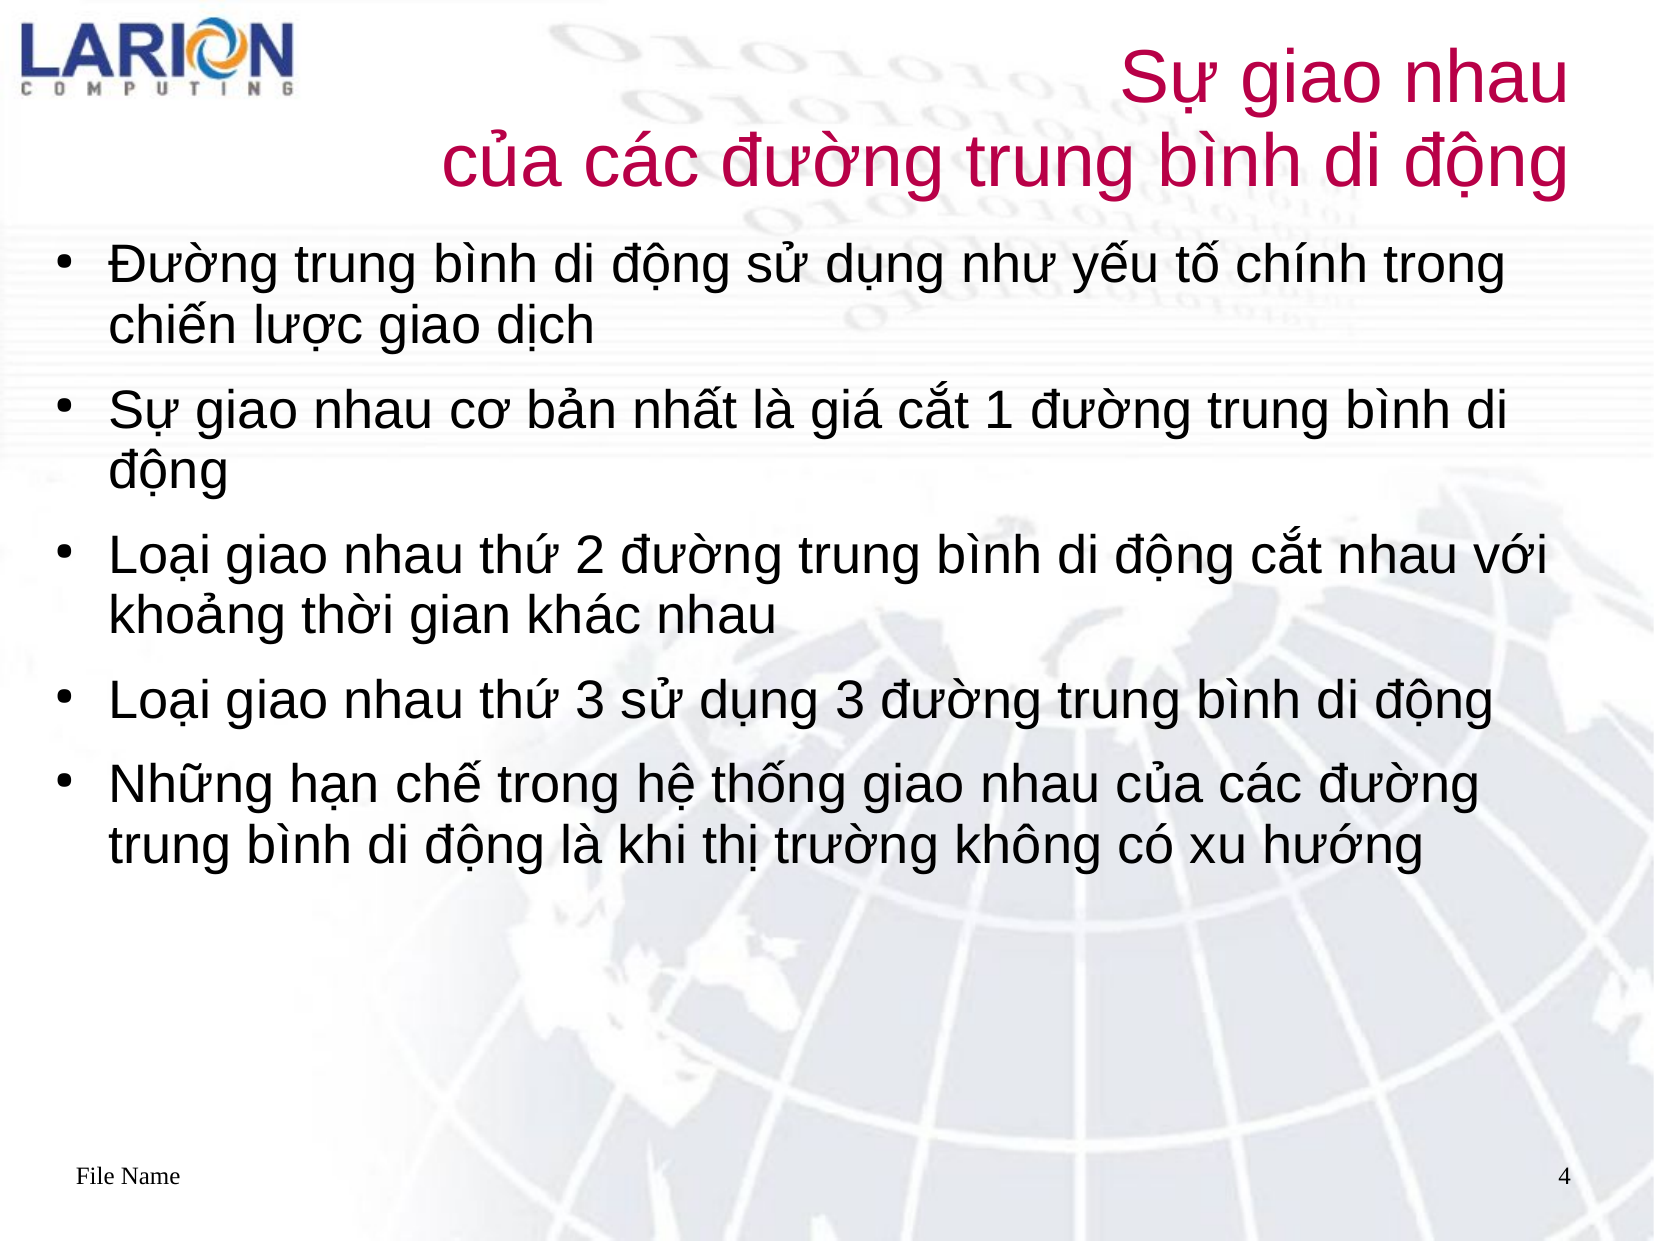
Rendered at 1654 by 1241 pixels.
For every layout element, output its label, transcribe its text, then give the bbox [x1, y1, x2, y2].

list Đường trung bình di động sử dụng như yếu tố chính trong chiến lược giao dịch Sự giao nhau cơ bản nhất là giá cắt 1 đường trung bình di động Loại giao nhau thứ 2 đường trung bình di động cắt nhau với khoảng thời gian khác nhau Loại giao nhau thứ 3 sử dụng 3 đường trung bình di động Những hạn chế trong hệ thống giao nhau của các đường trung bình di động là khi thị trường không có xu hướng [37, 233, 1571, 1053]
picture [0, 0, 1654, 1241]
title Sự giao nhau của các đường trung bình di động [300, 34, 1571, 203]
